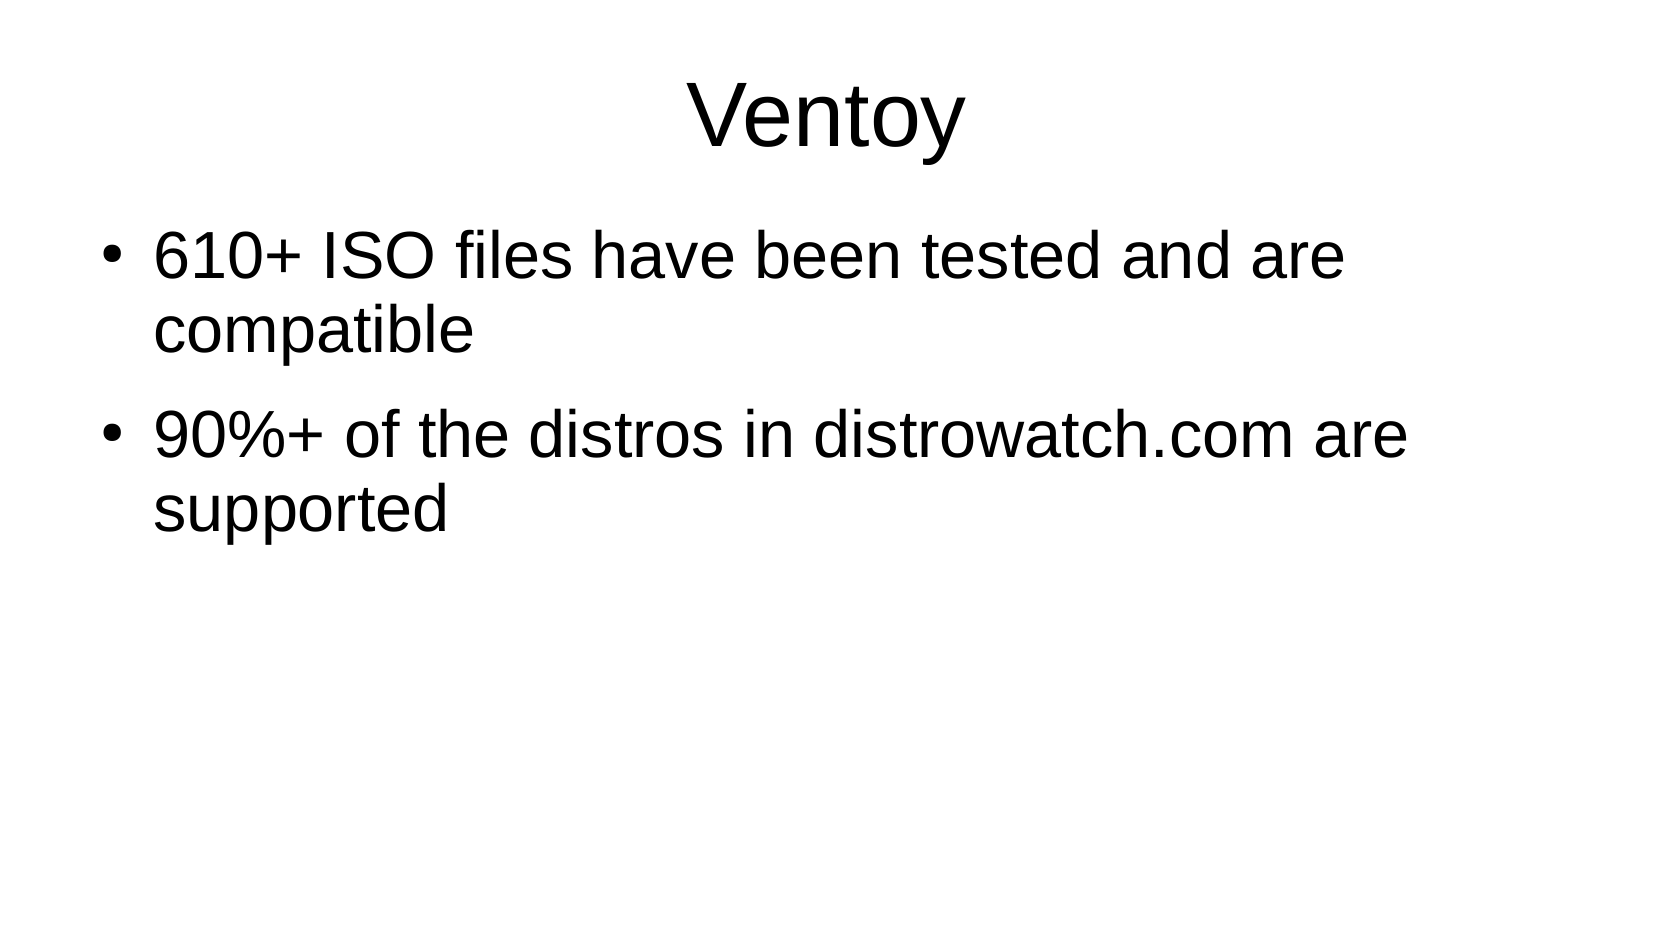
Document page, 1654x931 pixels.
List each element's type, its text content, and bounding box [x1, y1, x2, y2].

list 610+ ISO files have been tested and are compatible 90%+ of the distros in distrowatch.com are supported [82, 217, 1571, 758]
title Ventoy [82, 37, 1571, 193]
